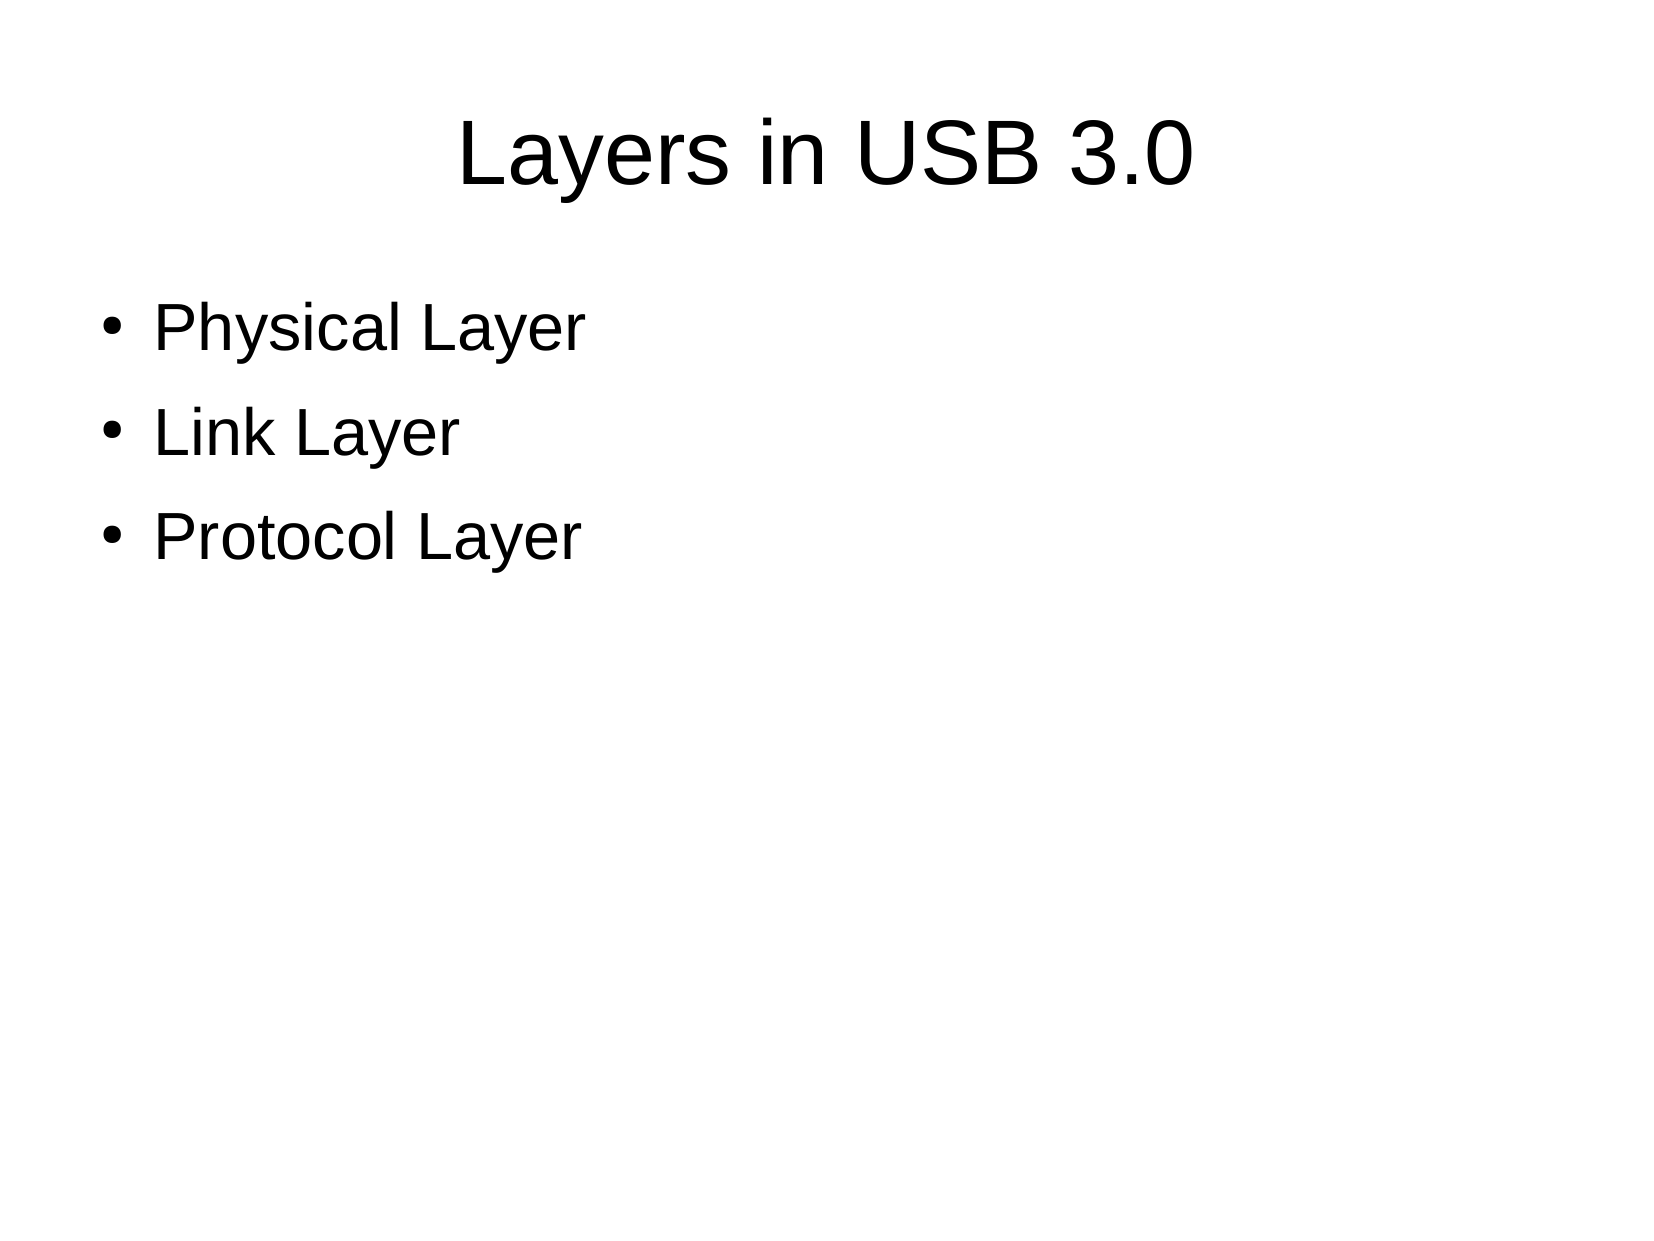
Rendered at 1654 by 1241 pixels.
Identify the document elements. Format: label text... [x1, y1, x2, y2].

list Physical Layer Link Layer Protocol Layer [82, 290, 1571, 1109]
title Layers in USB 3.0 [82, 49, 1571, 257]
